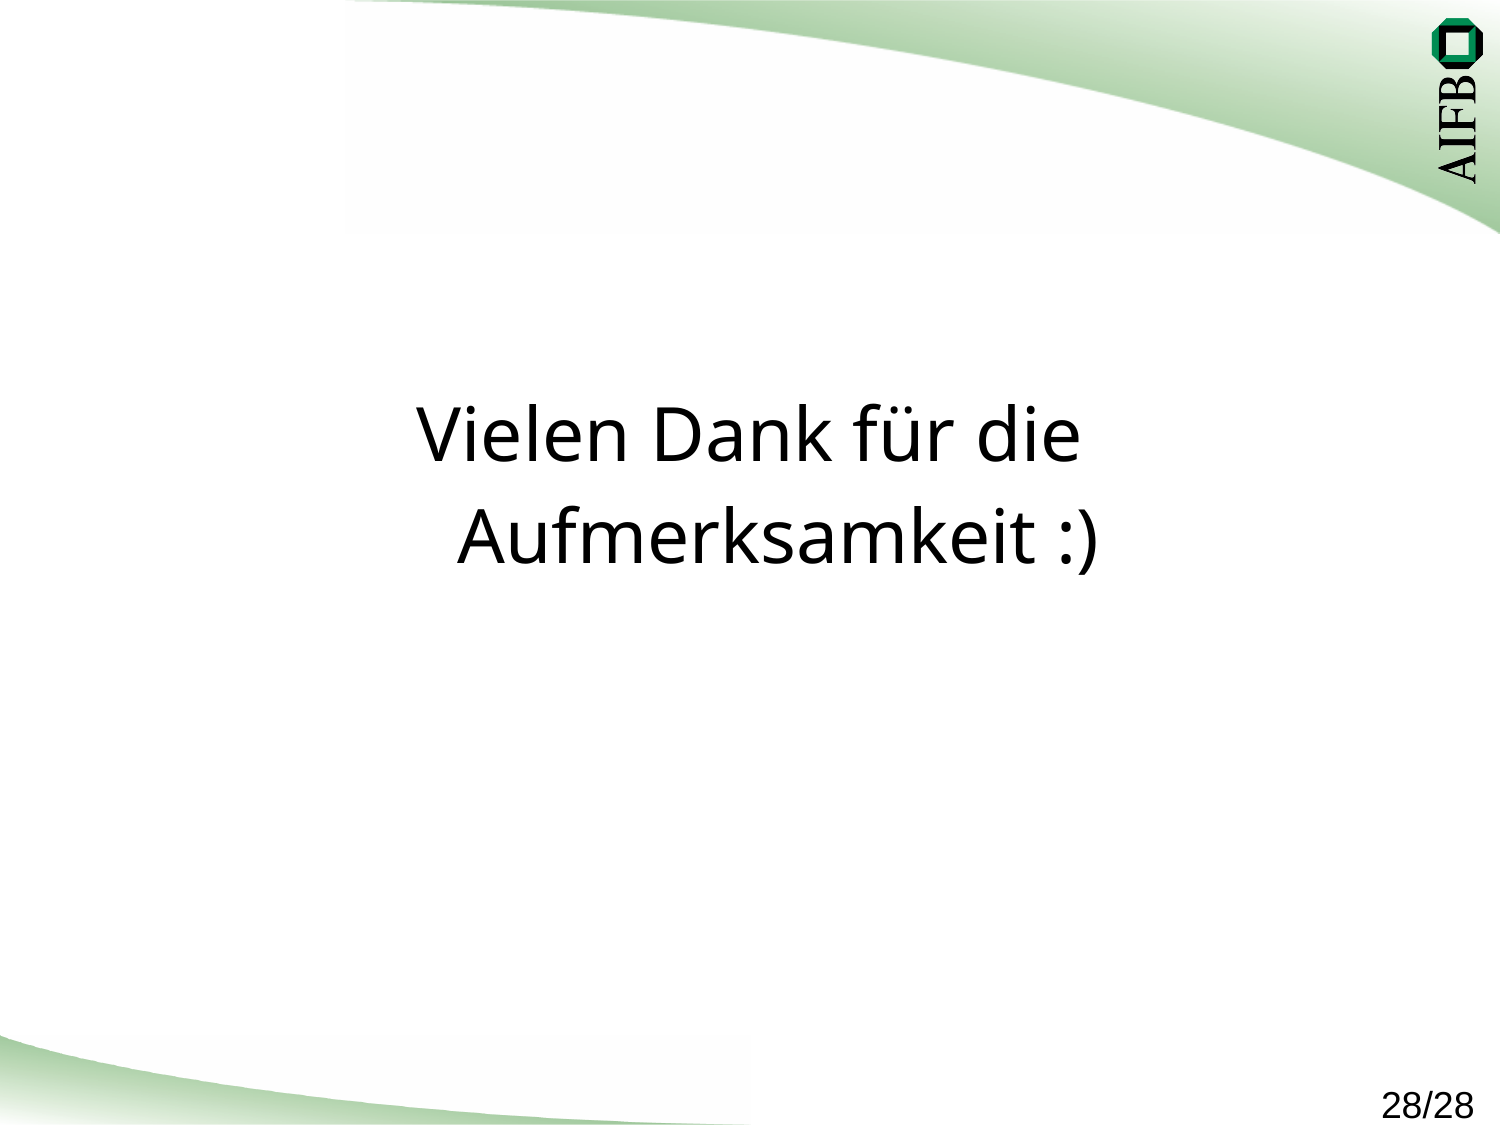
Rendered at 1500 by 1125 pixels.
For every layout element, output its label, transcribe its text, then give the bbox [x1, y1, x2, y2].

picture [345, 0, 1500, 234]
list Vielen Dank für die Aufmerksamkeit :) [75, 373, 1426, 1057]
picture [0, 1035, 751, 1125]
